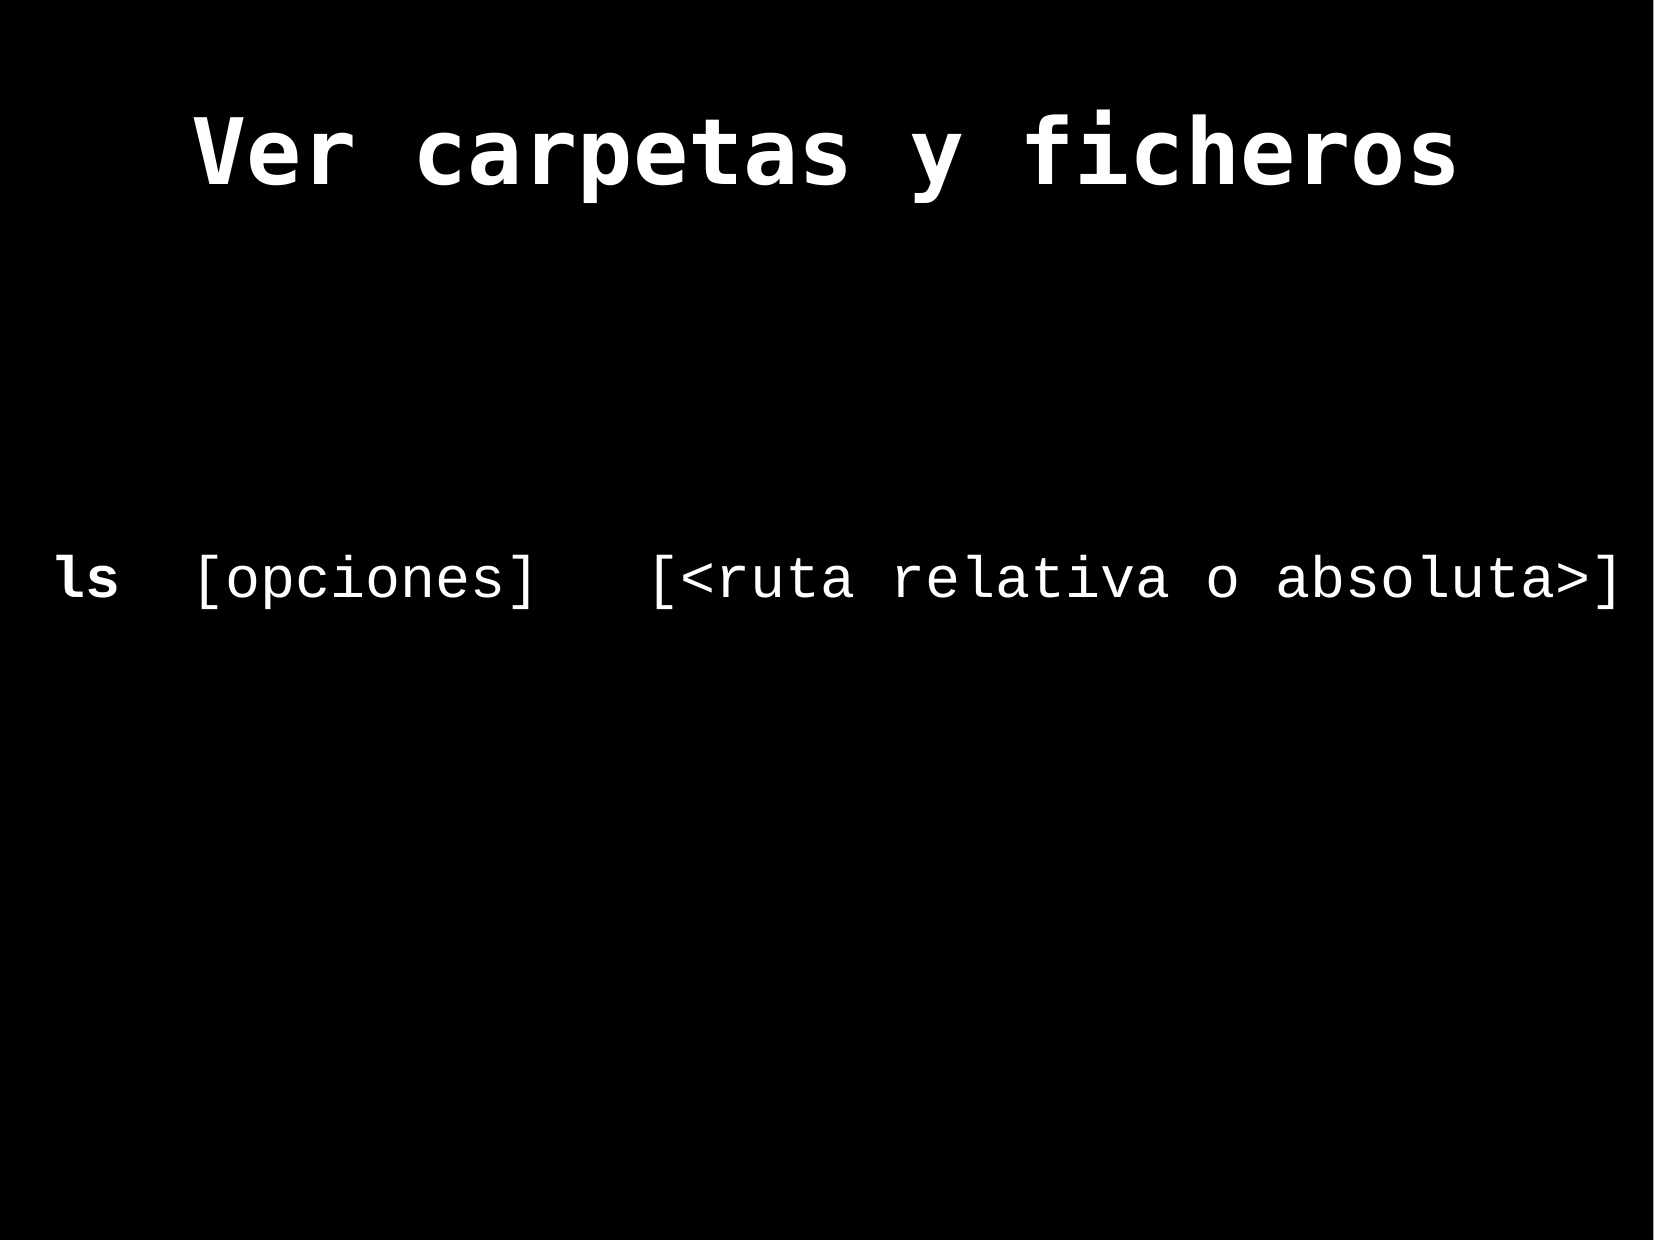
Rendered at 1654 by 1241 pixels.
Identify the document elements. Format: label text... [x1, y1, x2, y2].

title Ver carpetas y ficheros [82, 49, 1571, 257]
text_box ls [opciones] [<ruta relativa o absoluta>] [35, 541, 1642, 670]
